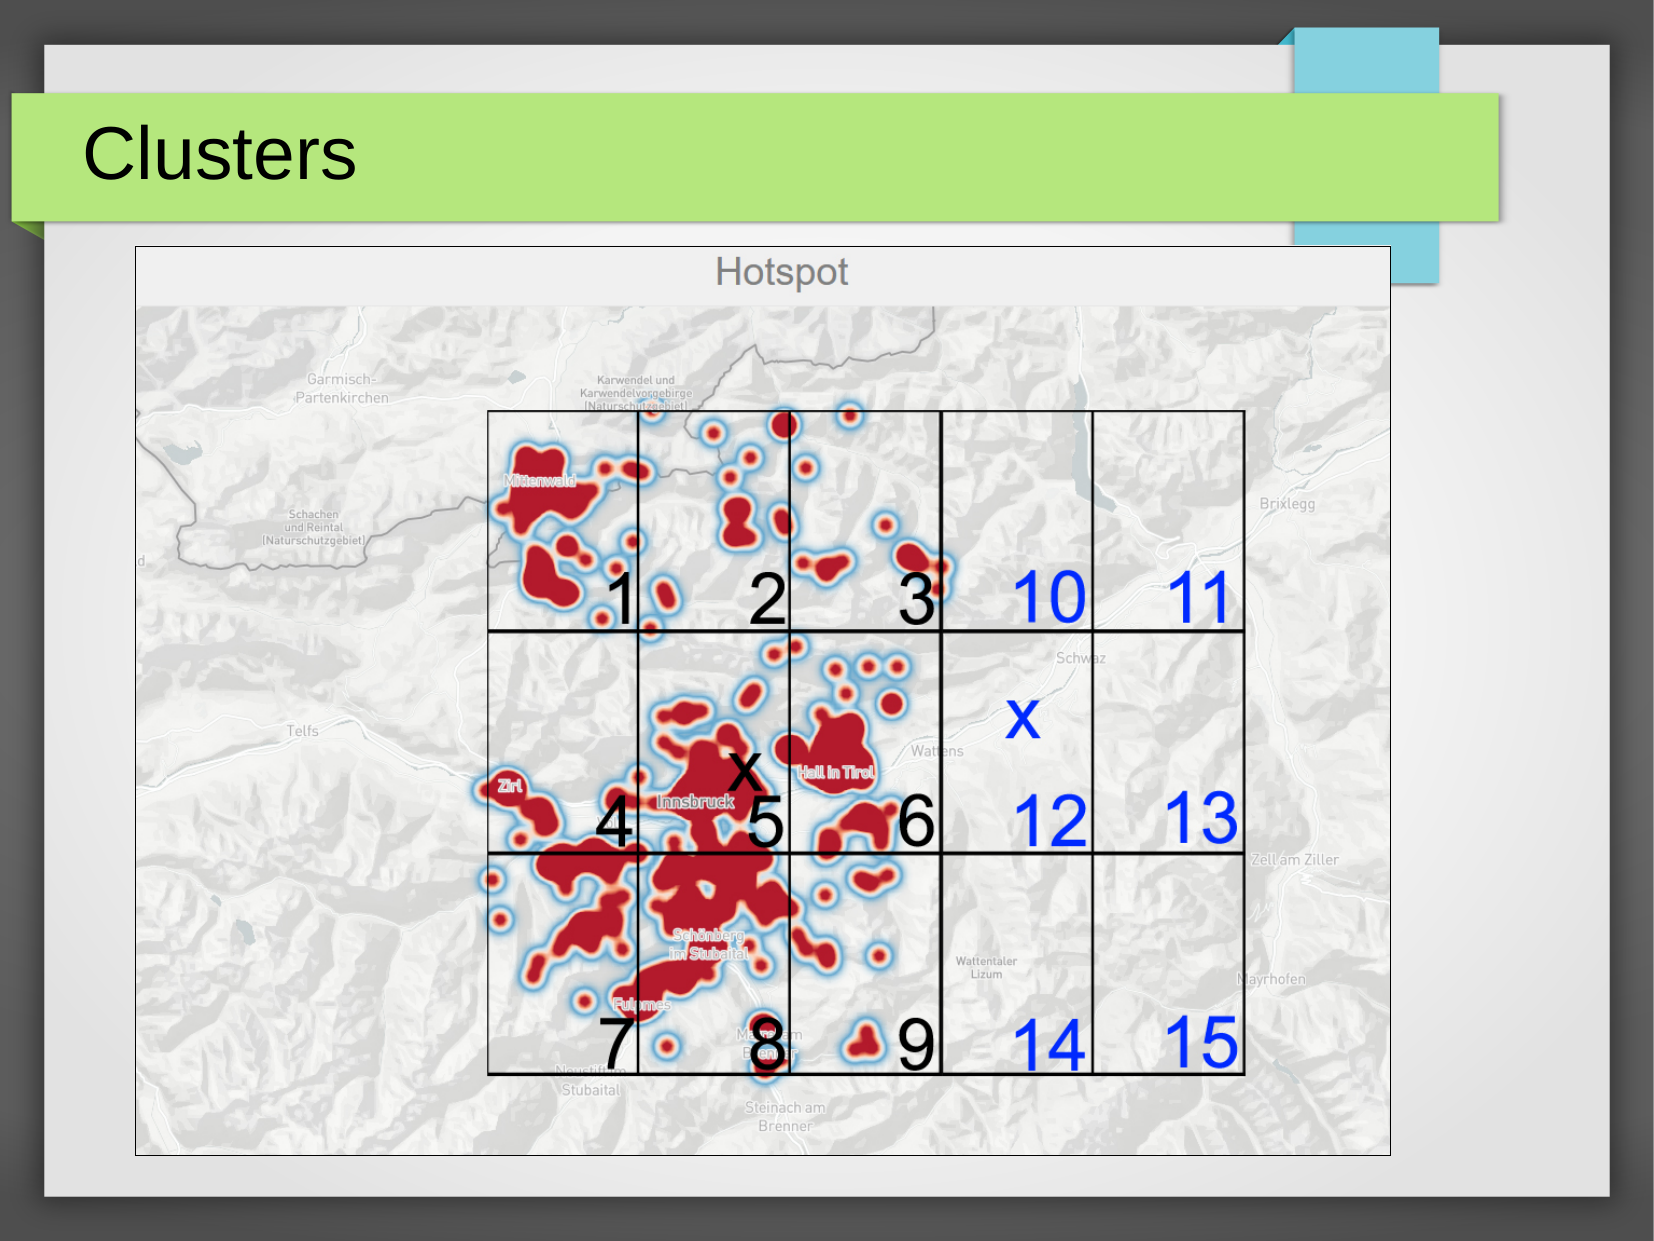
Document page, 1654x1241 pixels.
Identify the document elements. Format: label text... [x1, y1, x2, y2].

picture [0, 0, 1654, 1241]
title Clusters [82, 94, 1264, 213]
